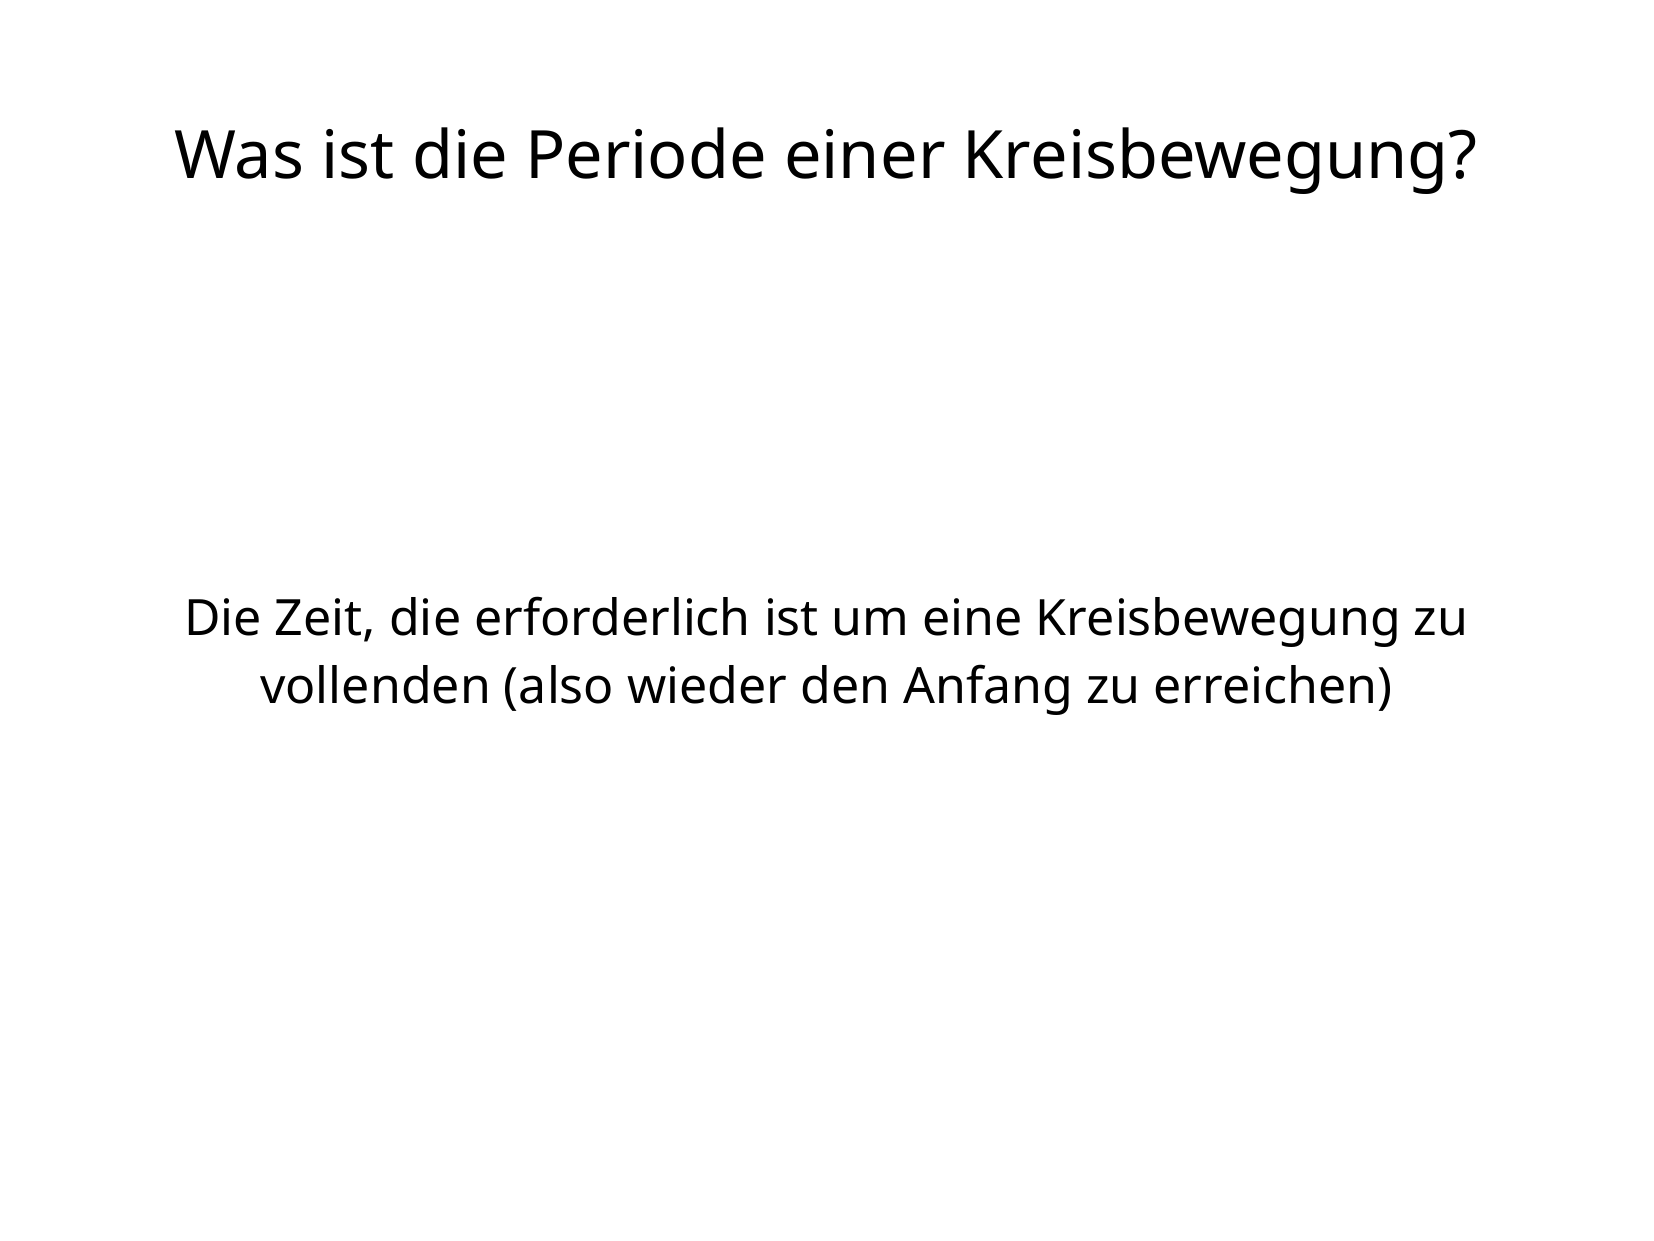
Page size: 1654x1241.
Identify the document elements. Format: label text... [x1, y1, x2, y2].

subtitle Die Zeit, die erforderlich ist um eine Kreisbewegung zu vollenden (also wieder den Anfang zu erreichen) [82, 290, 1571, 1010]
title Was ist die Periode einer Kreisbewegung? [82, 49, 1571, 257]
